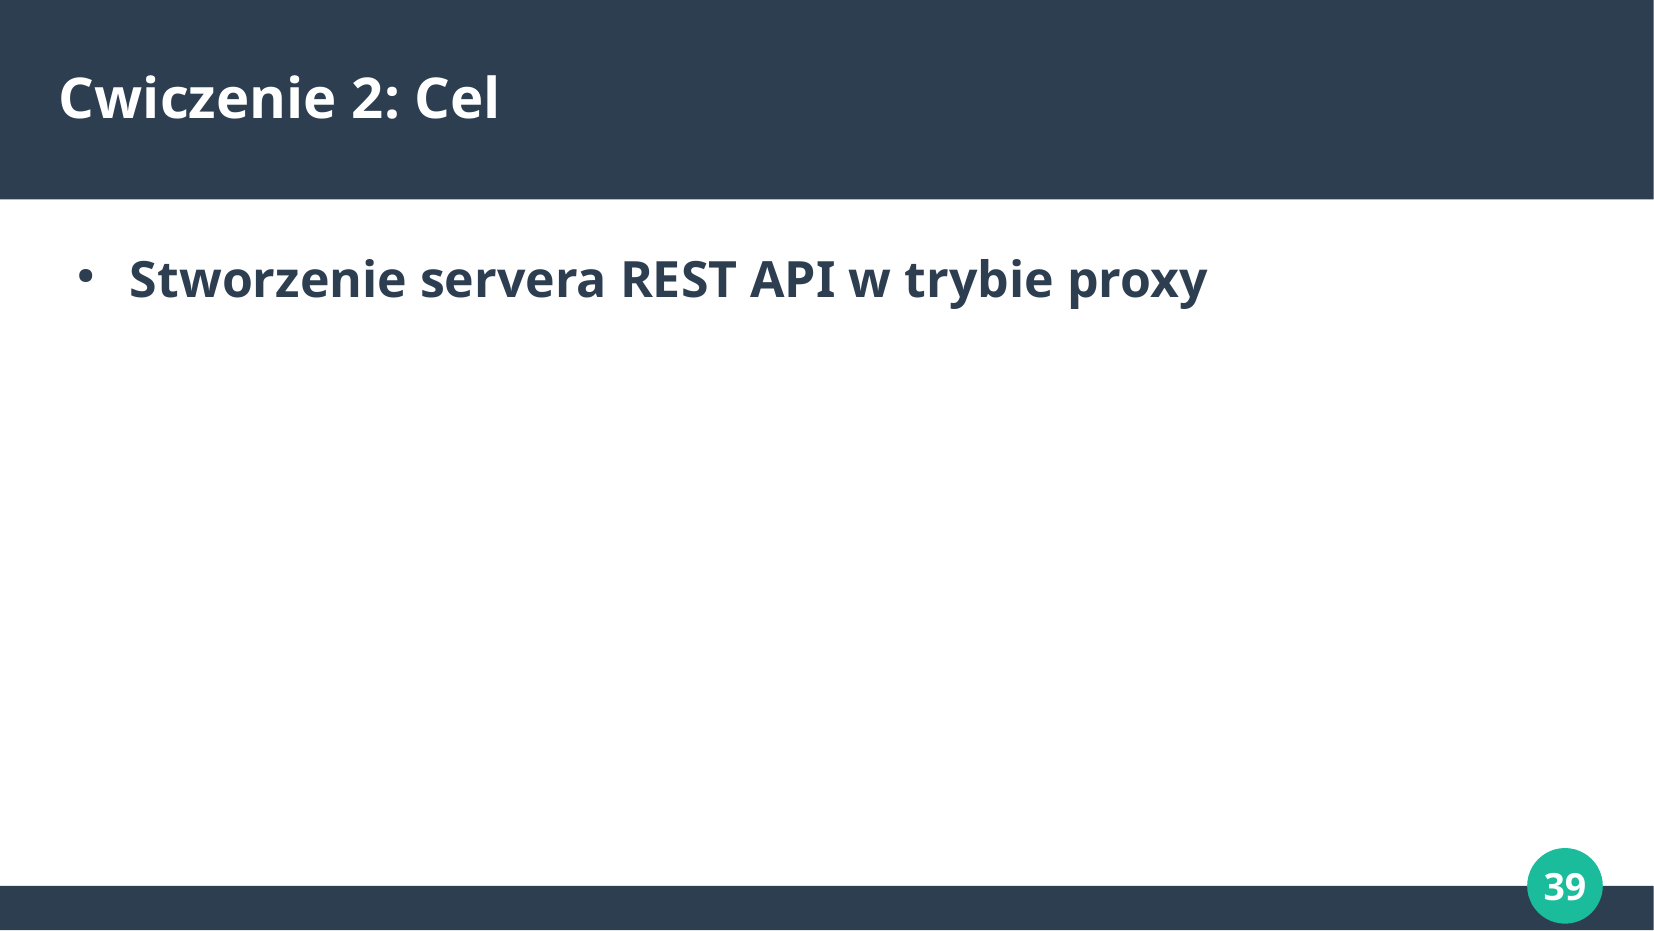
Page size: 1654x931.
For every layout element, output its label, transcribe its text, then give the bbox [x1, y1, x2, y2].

title Cwiczenie 2: Cel [59, 37, 1595, 156]
list Stworzenie servera REST API w trybie proxy [59, 243, 1538, 864]
